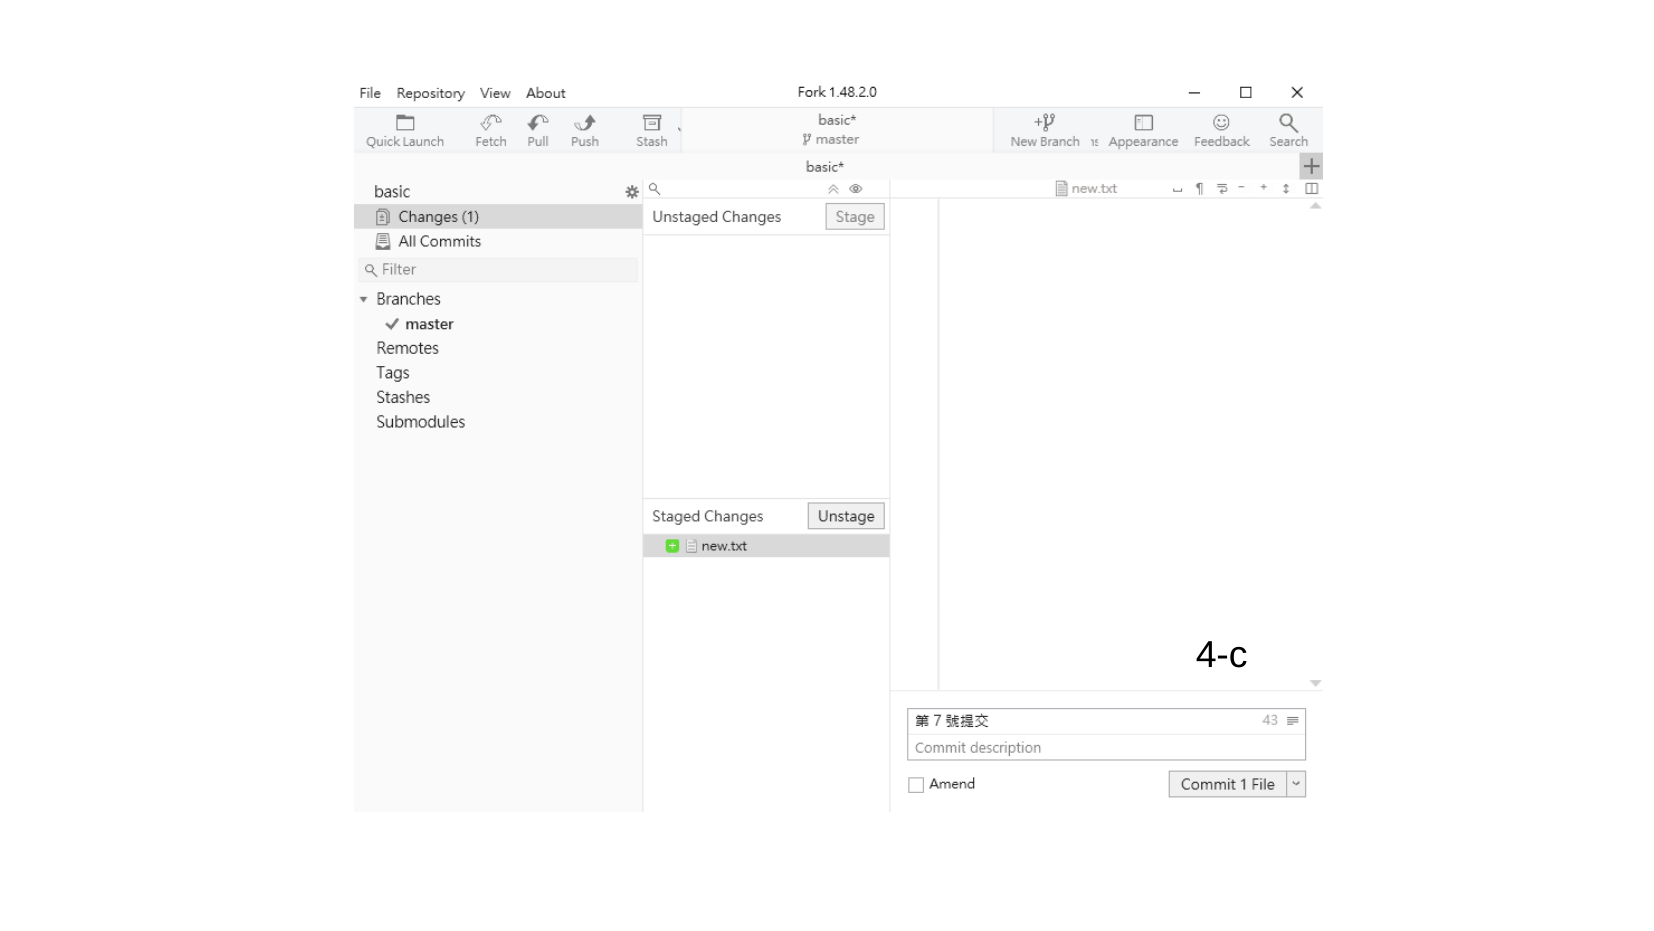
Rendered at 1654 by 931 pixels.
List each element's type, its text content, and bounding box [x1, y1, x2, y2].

text_box 4-c [1181, 625, 1317, 683]
picture [354, 79, 1323, 812]
